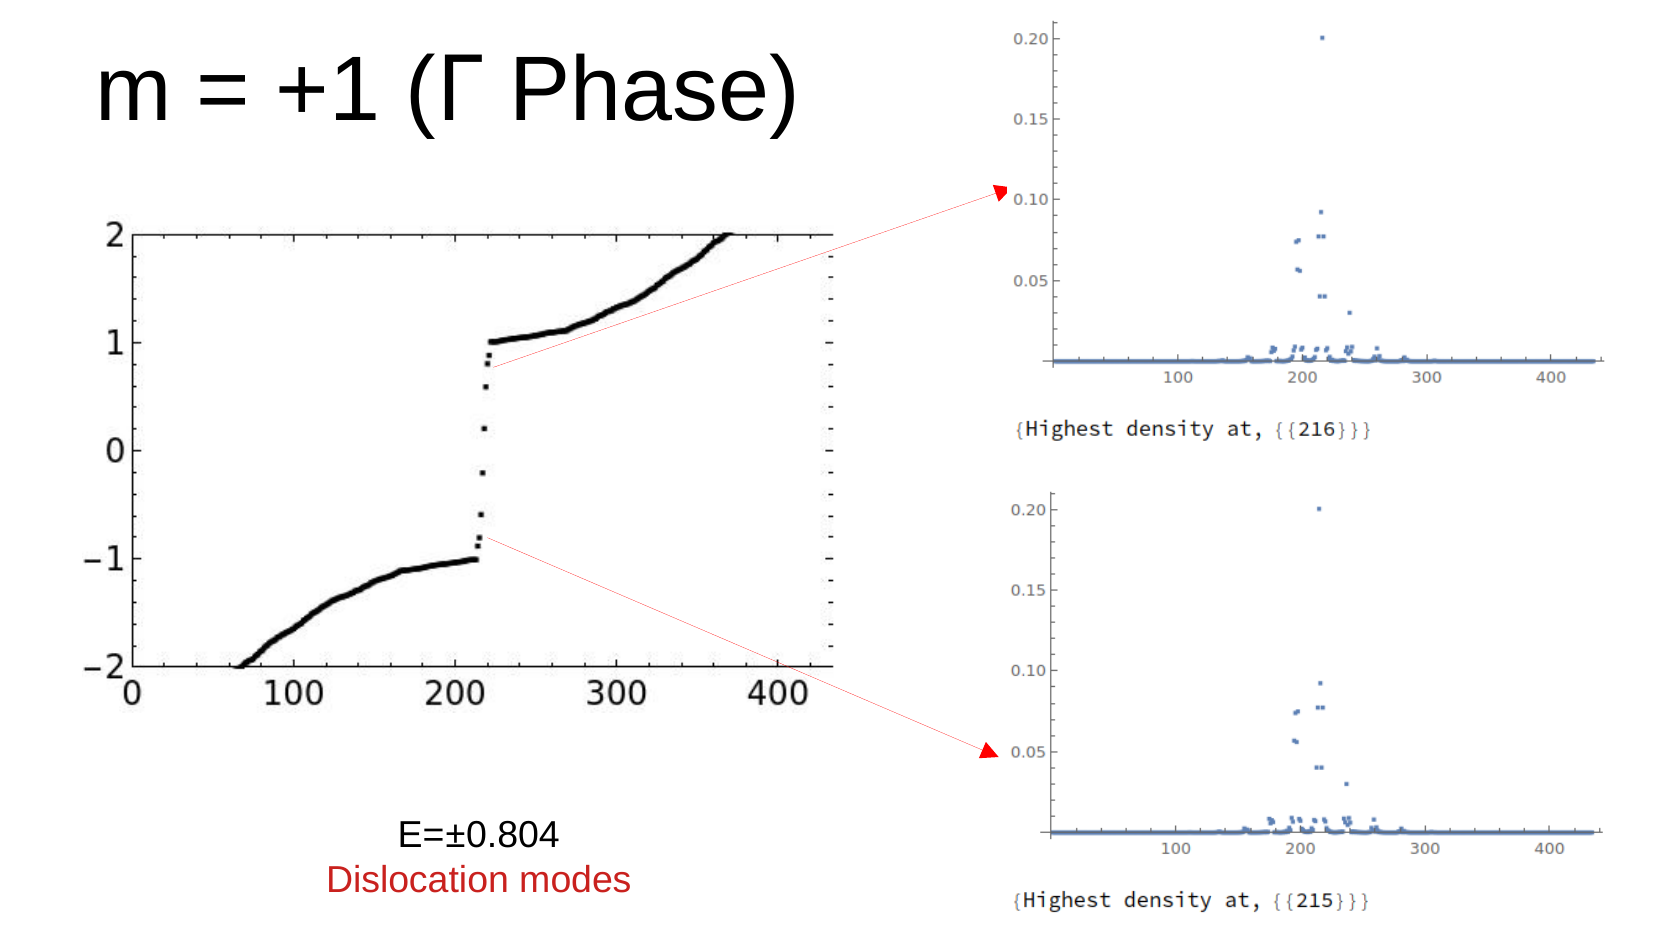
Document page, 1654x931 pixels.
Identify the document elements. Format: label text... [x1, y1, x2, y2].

picture [82, 214, 835, 713]
title m = +1 (Γ Phase) [17, 7, 878, 163]
text_box E=±0.804 Dislocation modes [311, 800, 647, 901]
picture [1007, 16, 1613, 447]
picture [1002, 487, 1619, 922]
